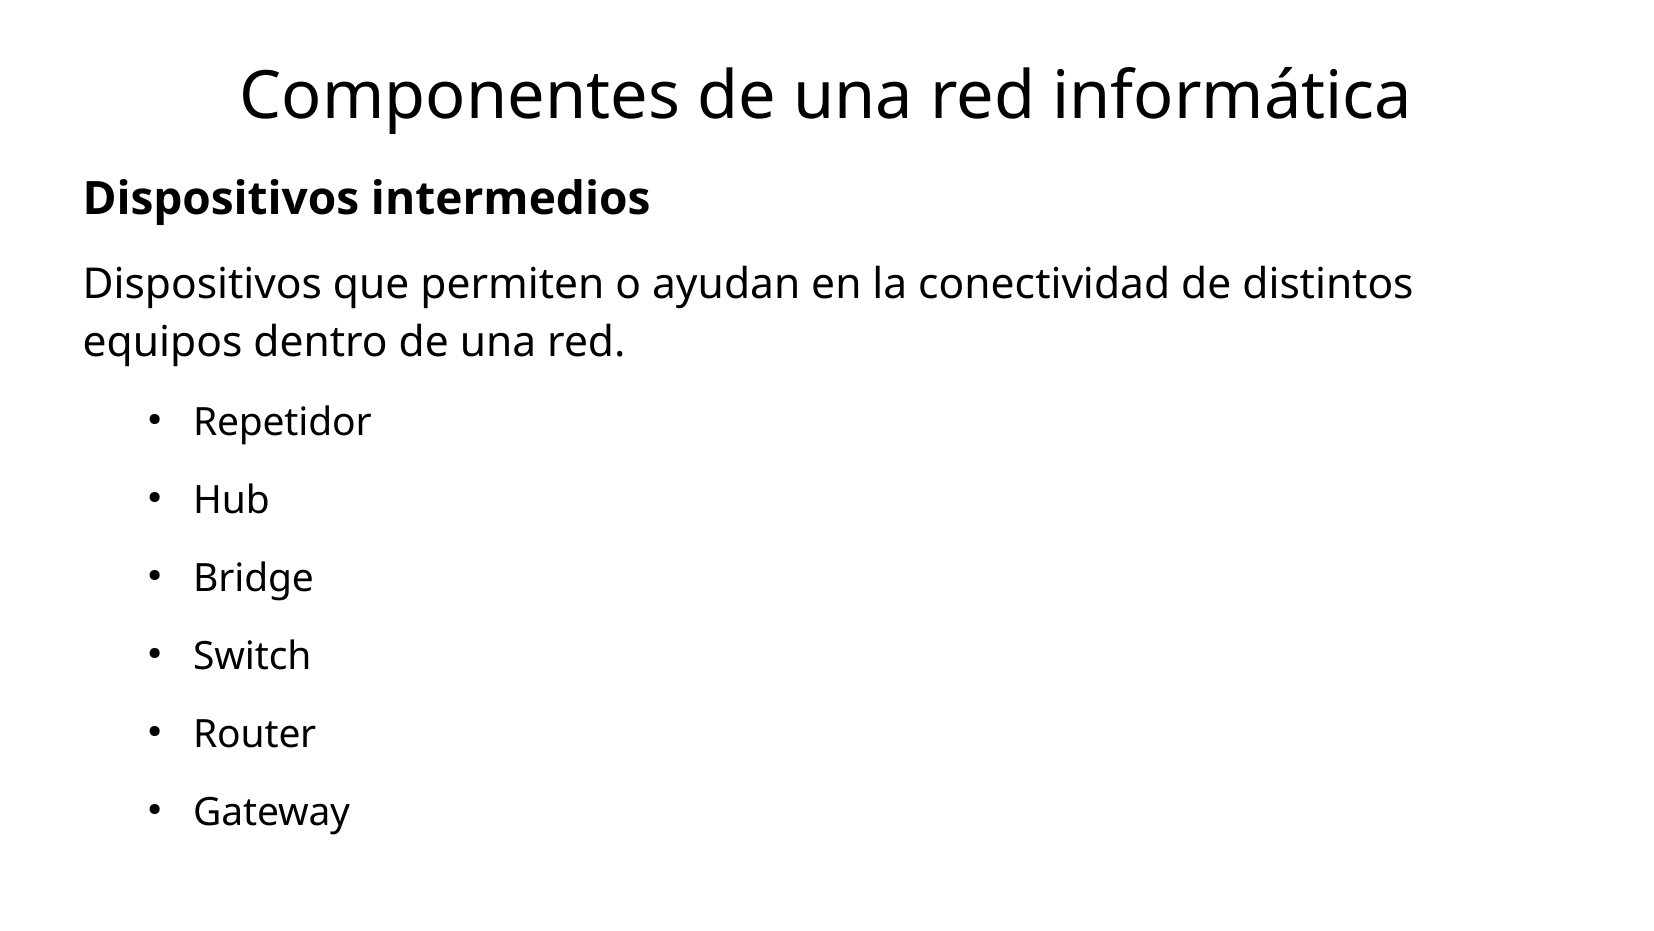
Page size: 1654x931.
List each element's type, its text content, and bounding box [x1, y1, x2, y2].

title Componentes de una red informática [82, 37, 1571, 148]
list Dispositivos intermedios Dispositivos que permiten o ayudan en la conectividad de distintos equipos dentro de una red. Repetidor Hub Bridge Switch Router Gateway [82, 165, 1565, 845]
